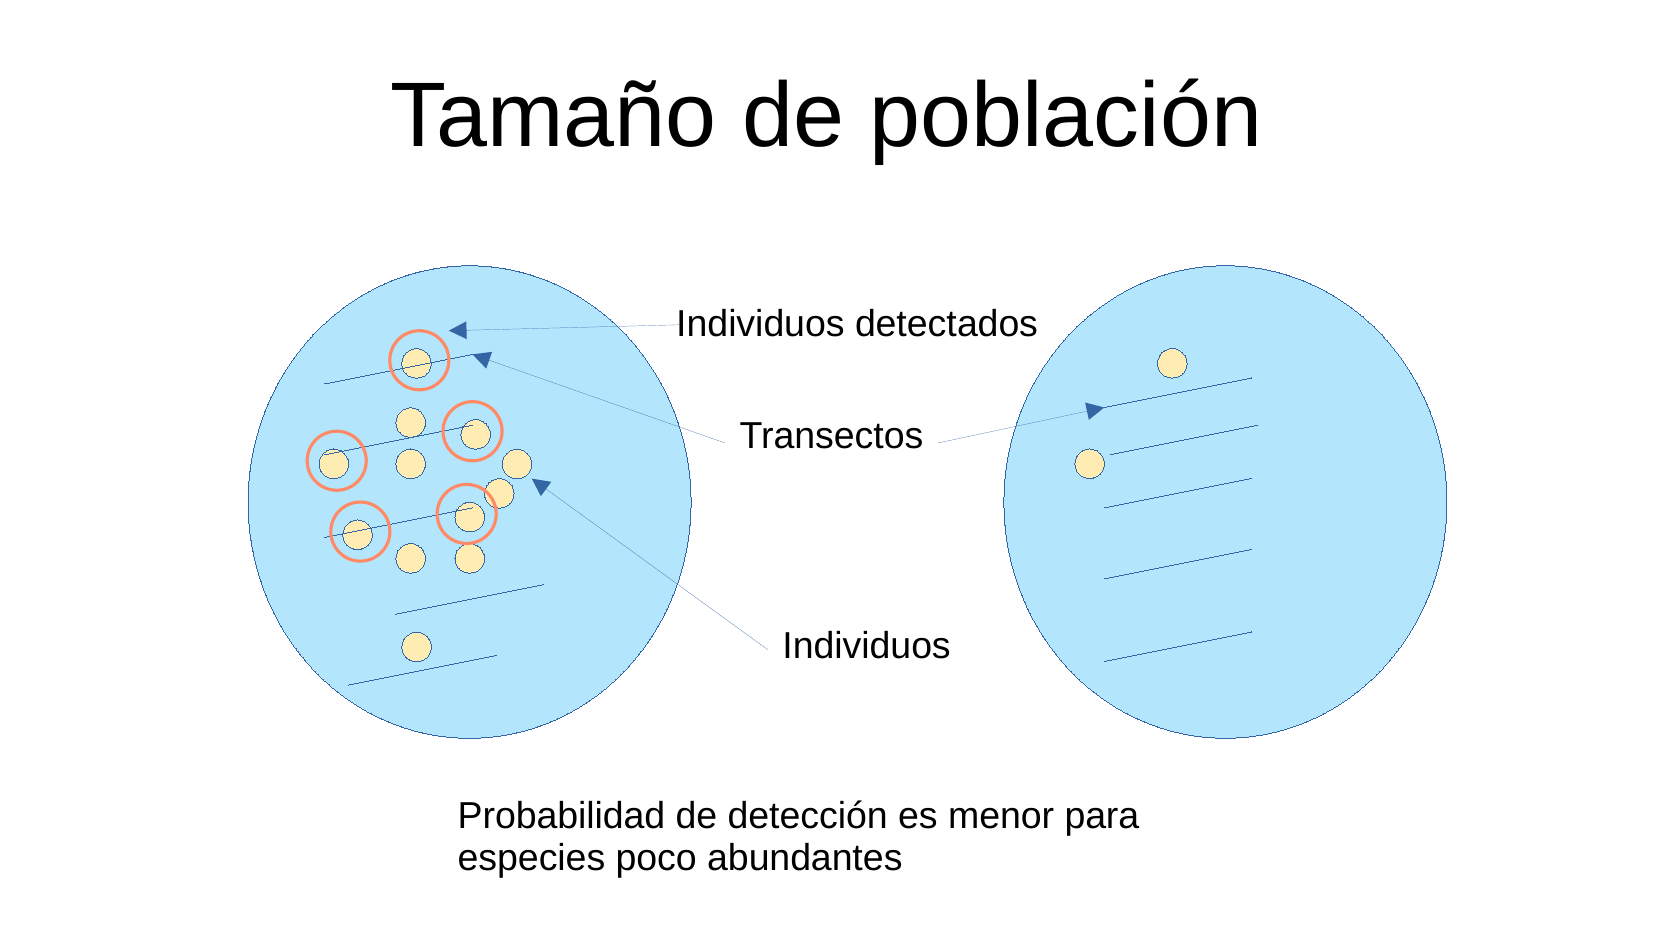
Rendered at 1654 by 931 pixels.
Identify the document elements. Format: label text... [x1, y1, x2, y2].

text_box [1003, 265, 1447, 739]
text_box Transectos [724, 407, 939, 465]
text_box Probabilidad de detección es menor para especies poco abundantes [442, 787, 1156, 886]
title Tamaño de población [82, 37, 1571, 193]
text_box Individuos [767, 616, 966, 674]
text_box [248, 265, 692, 739]
text_box Individuos detectados [661, 295, 1053, 353]
